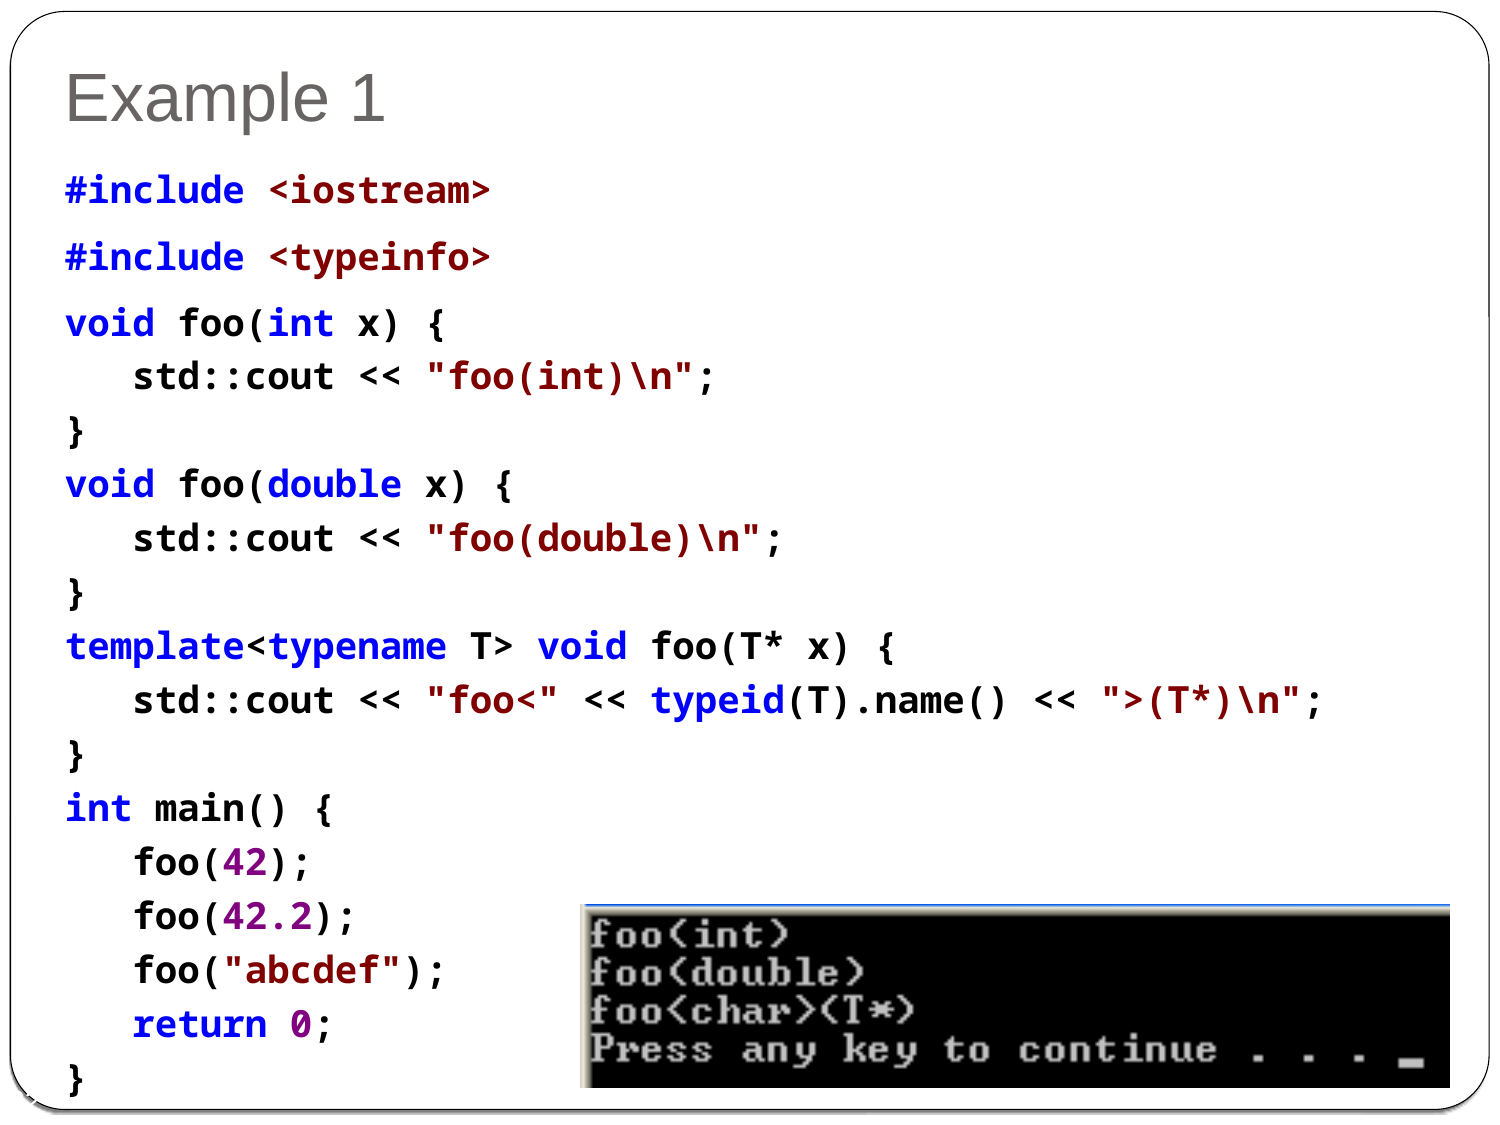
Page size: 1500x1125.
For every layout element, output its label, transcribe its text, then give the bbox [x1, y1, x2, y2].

picture [580, 904, 1450, 1088]
list #include <iostream> #include <typeinfo> void foo(int x) { std::cout << "foo(int)\n"; } void foo(double x) { std::cout << "foo(double)\n"; } template<typename T> void foo(T* x) { std::cout << "foo<" << typeid(T).name() << ">(T*)\n"; } int main() { foo(42); foo(42.2); foo("abcdef"); return 0; } [50, 149, 1450, 1088]
slide_number <number> [0, 1074, 50, 1125]
title Example 1 [50, 45, 1450, 149]
